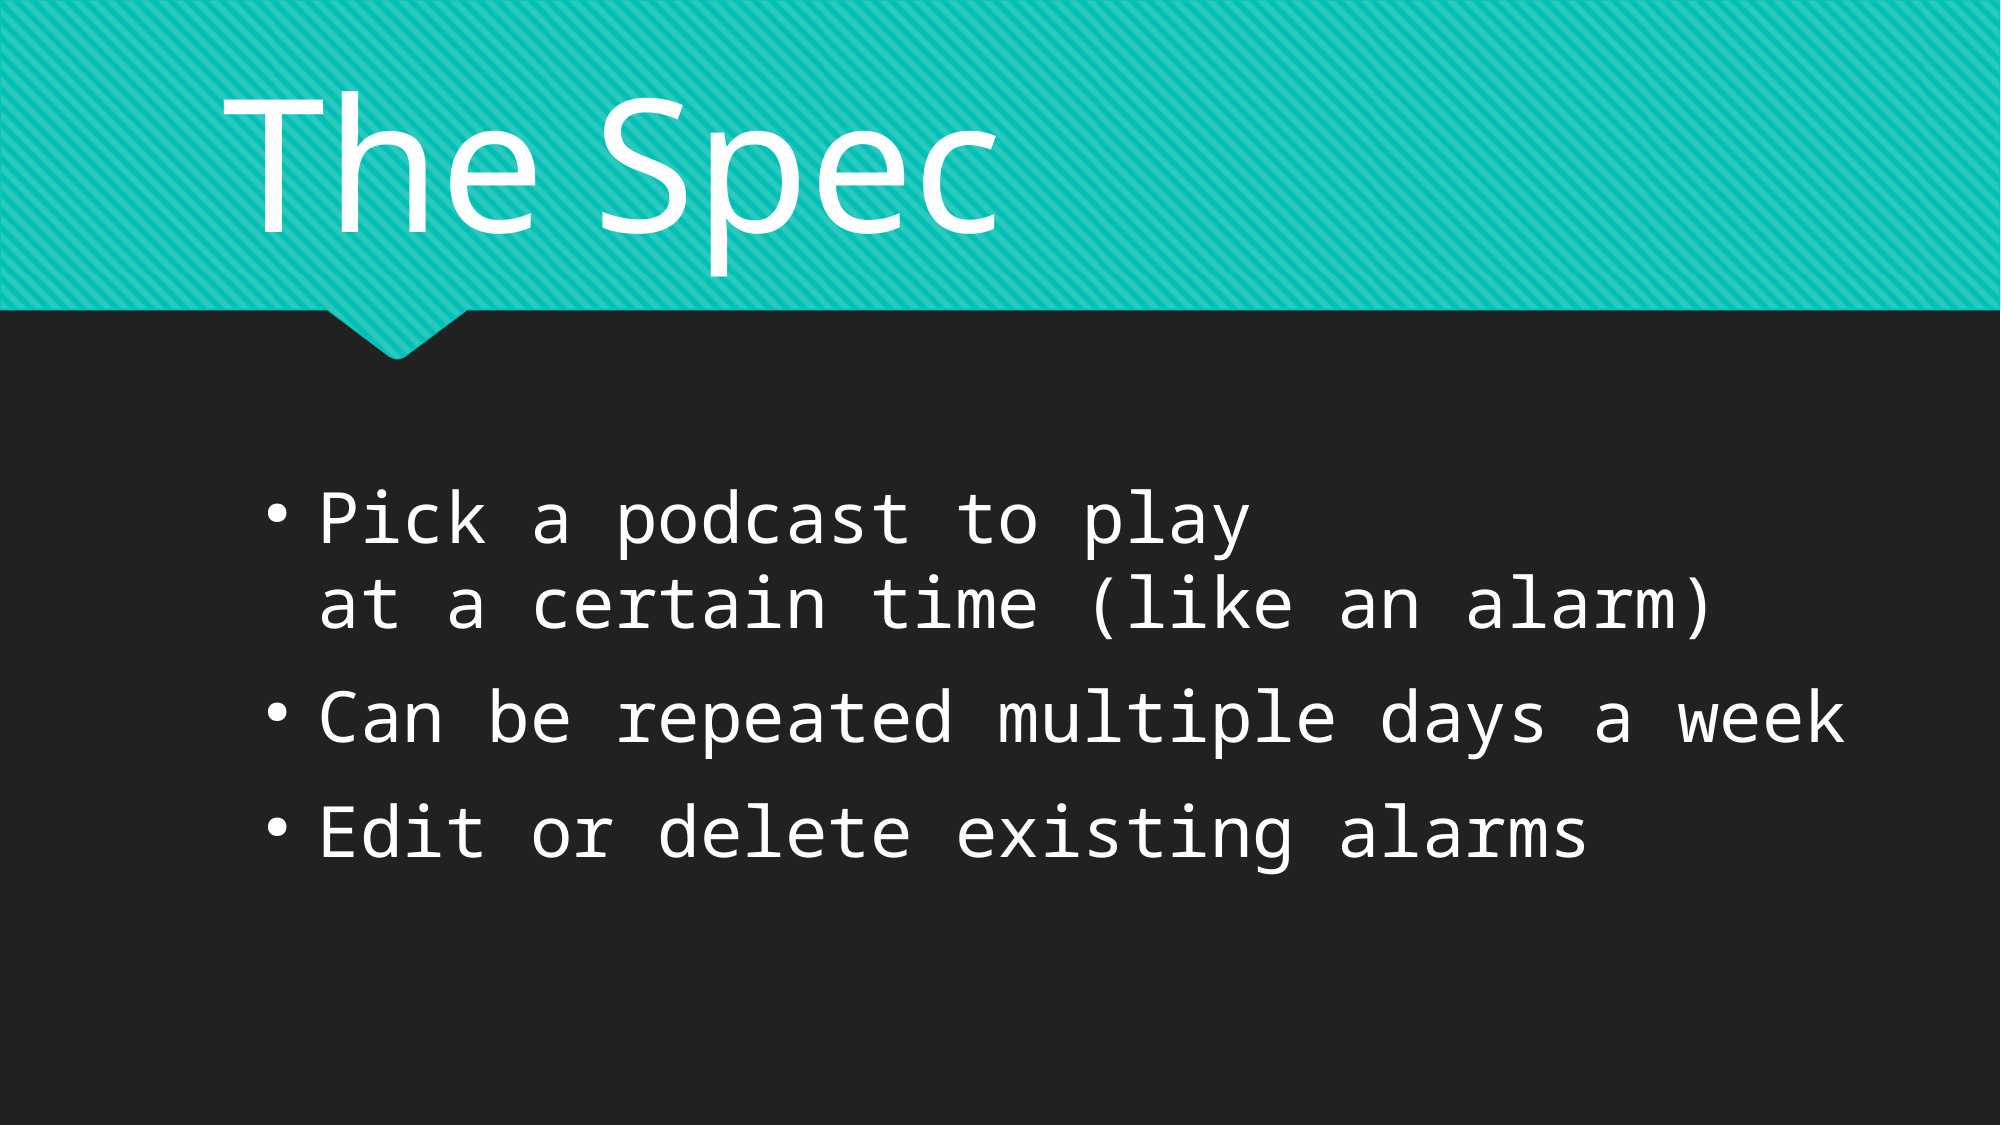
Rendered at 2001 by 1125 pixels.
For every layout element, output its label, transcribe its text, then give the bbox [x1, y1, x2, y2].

title The Spec [207, 104, 2000, 278]
picture [1, 1, 1999, 357]
list Pick a podcast to play at a certain time (like an alarm) Can be repeated multiple days a week Edit or delete existing alarms [231, 464, 1939, 1093]
